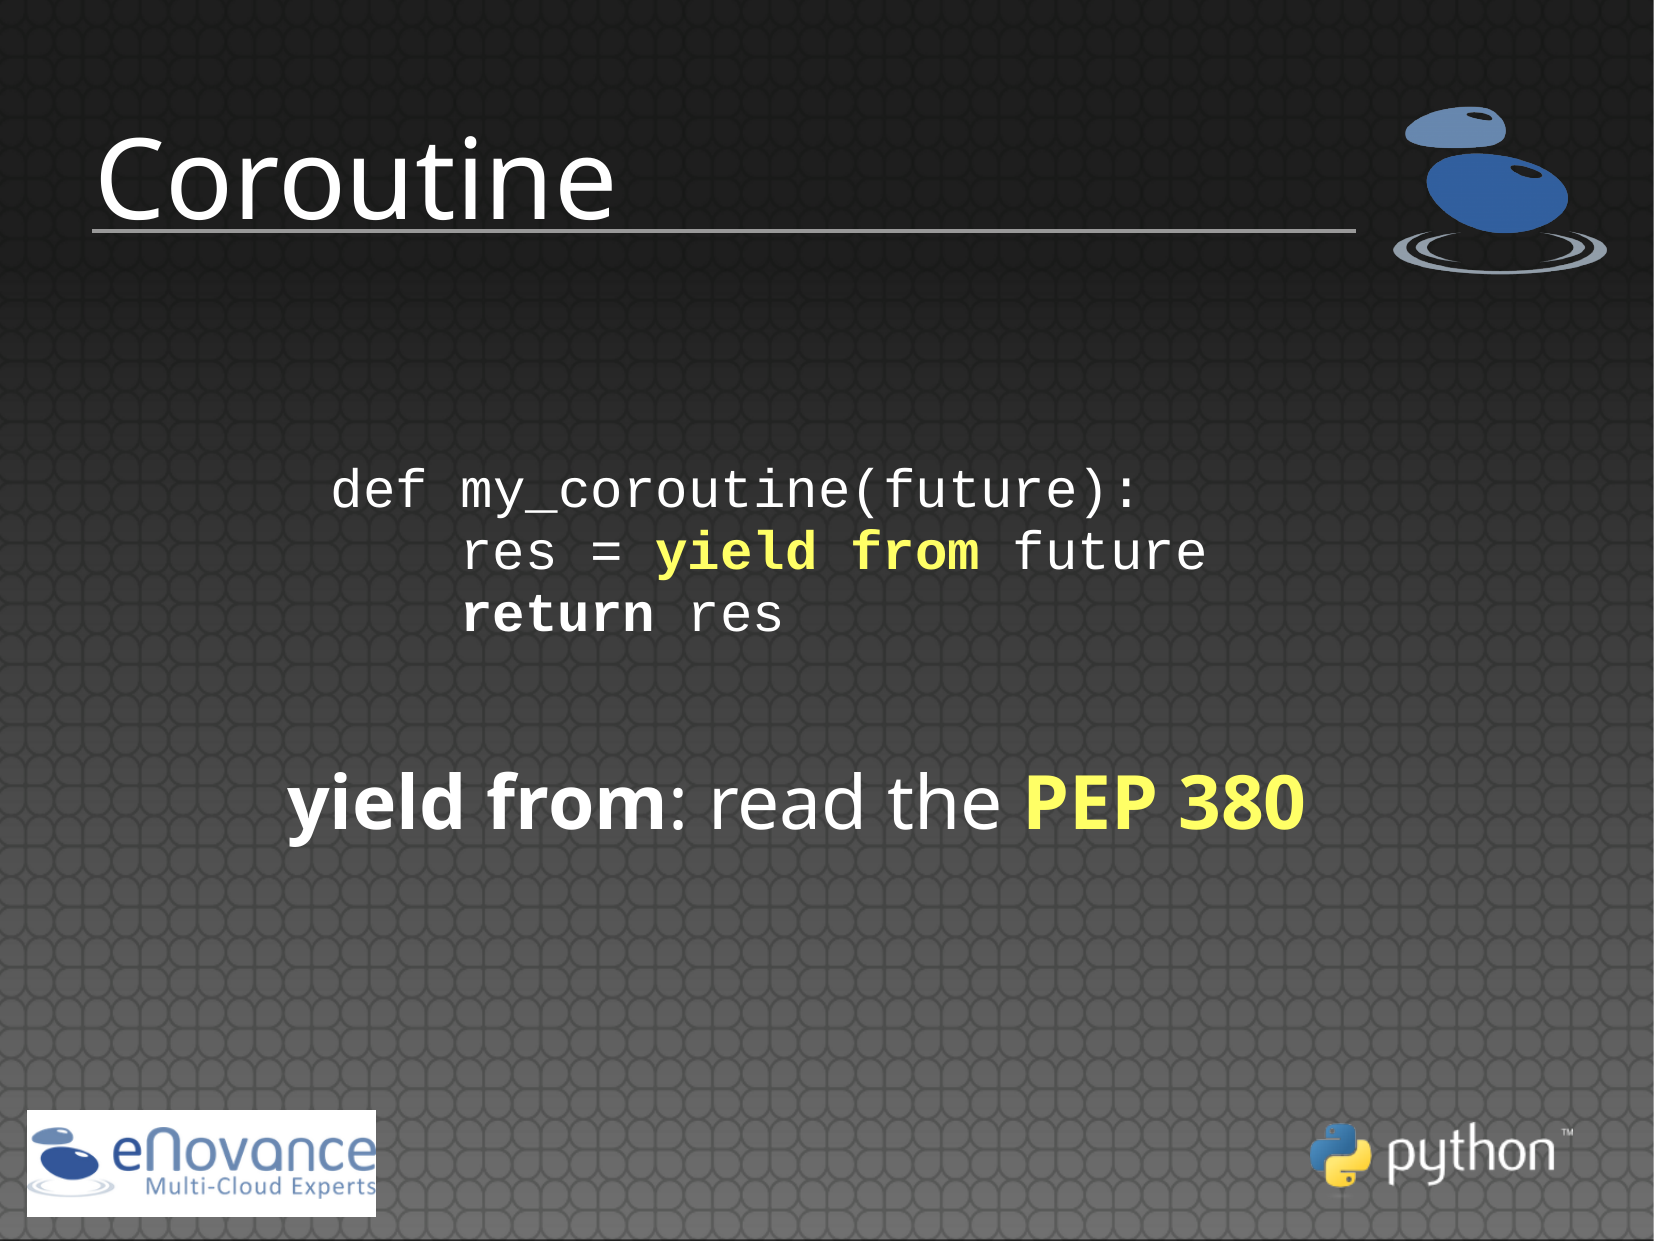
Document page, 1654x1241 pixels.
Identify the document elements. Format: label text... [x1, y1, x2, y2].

title Coroutine [94, 100, 1426, 251]
text_box def my_coroutine(future): res = yield from future return res [315, 455, 1223, 655]
picture [0, 0, 1654, 1241]
text_box yield from: read the PEP 380 [272, 742, 1318, 851]
